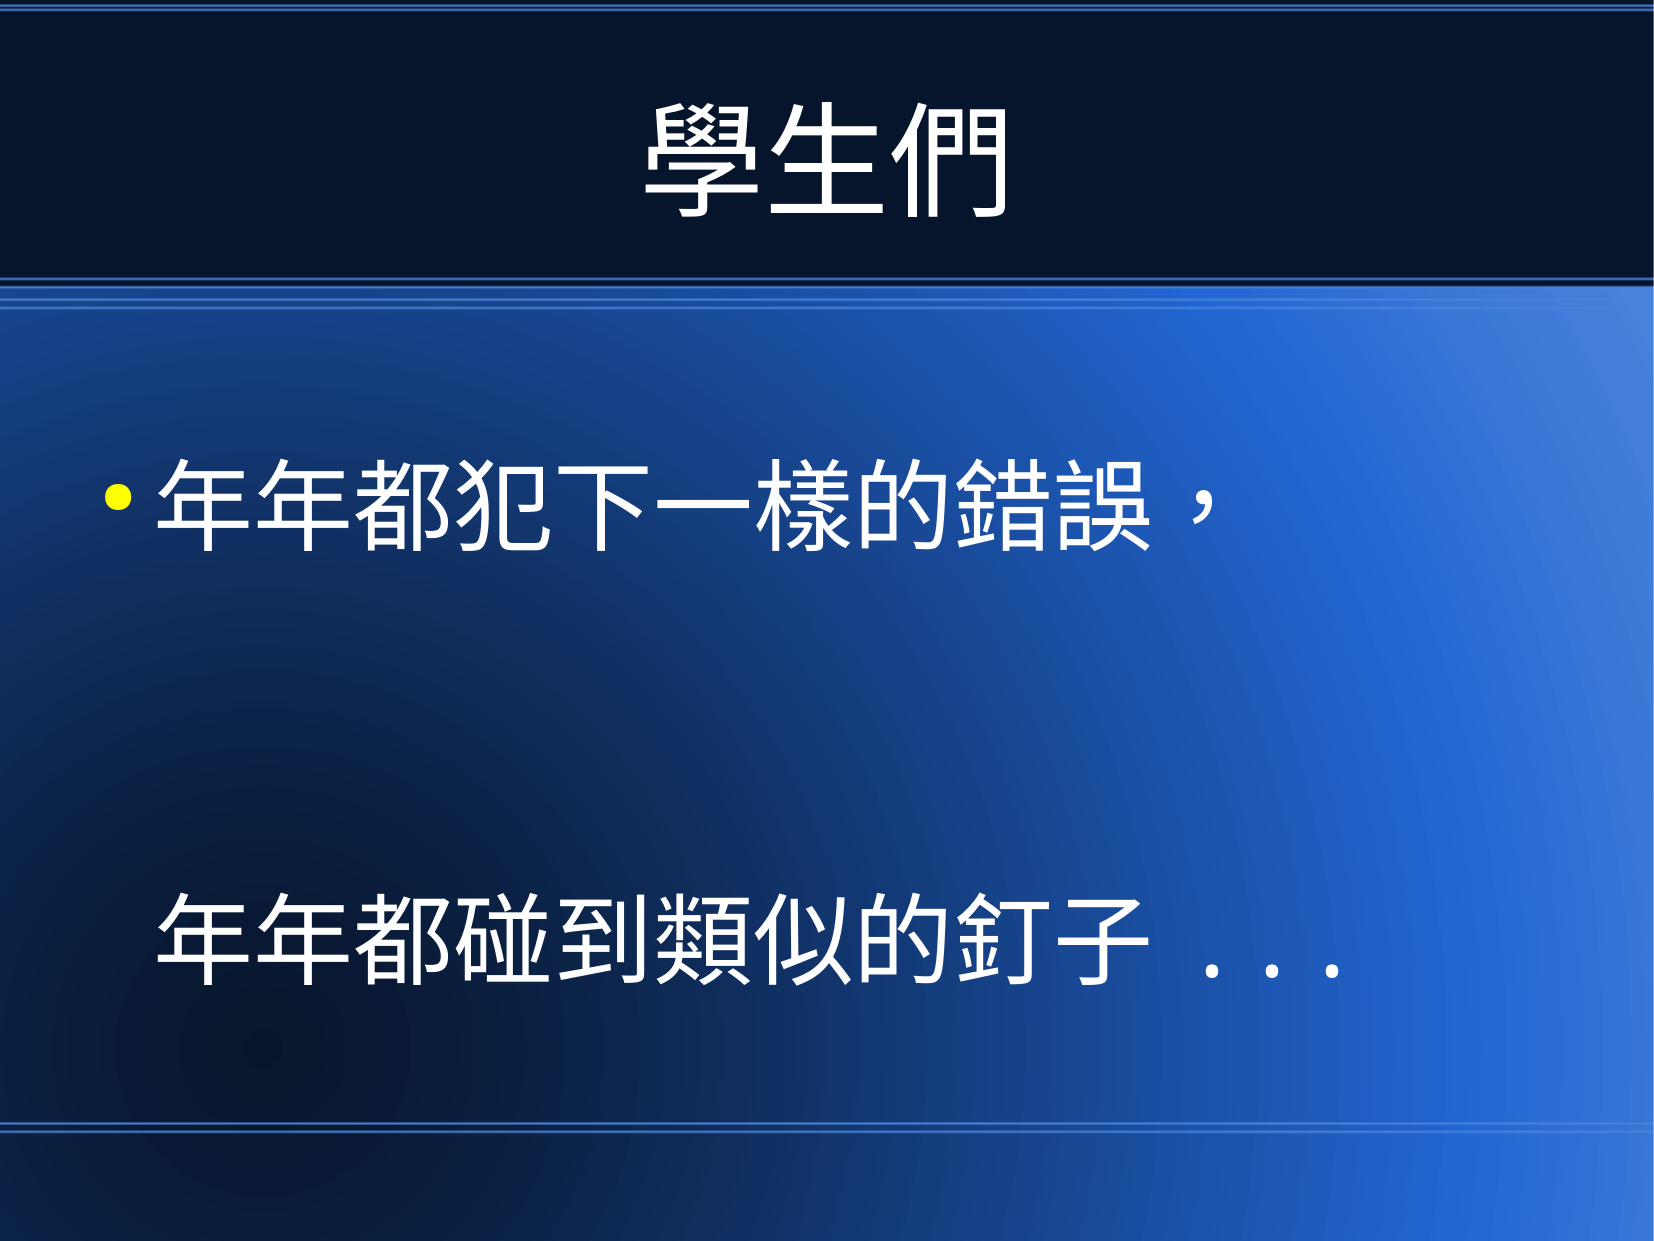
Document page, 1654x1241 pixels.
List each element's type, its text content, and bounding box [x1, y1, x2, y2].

title 學生們 [82, 49, 1571, 257]
picture [0, 0, 1654, 1241]
list 年年都犯下一樣的錯誤， 年年都碰到類似的釘子... [82, 355, 1571, 1241]
